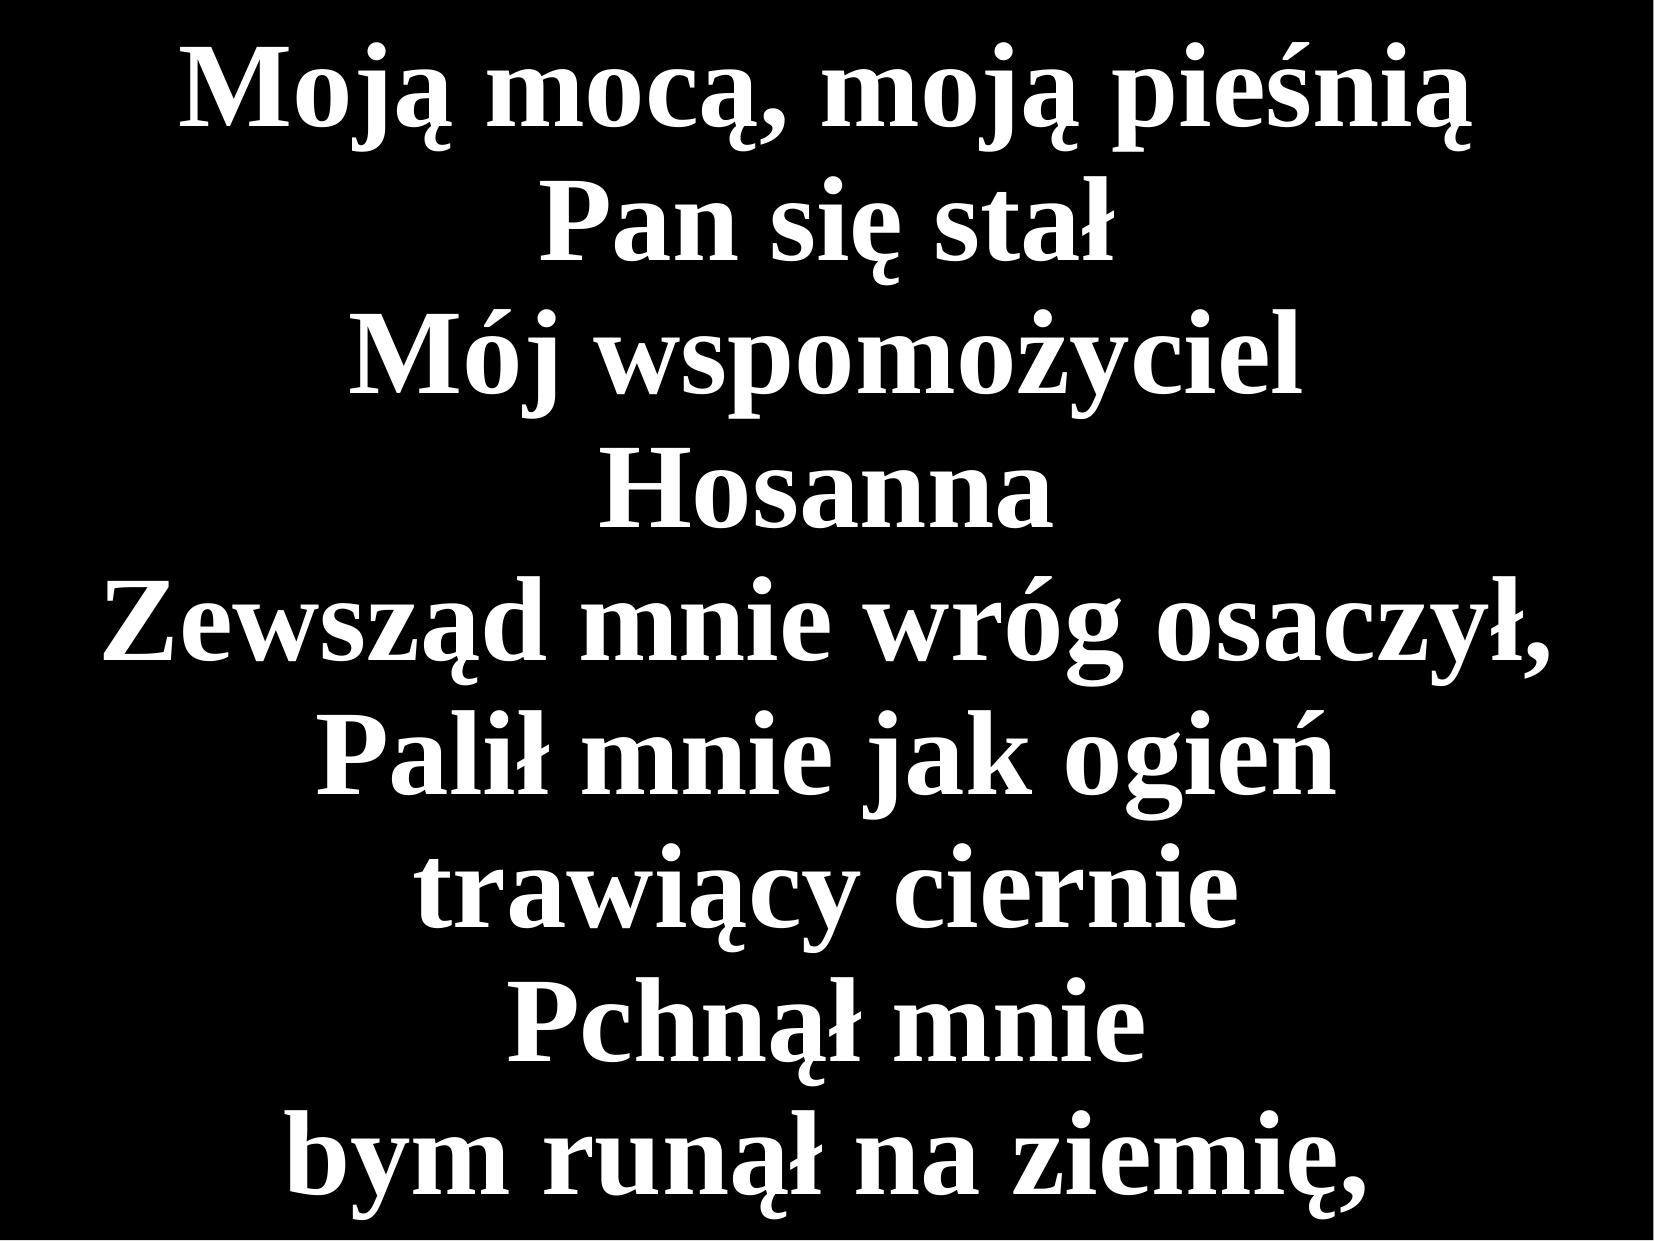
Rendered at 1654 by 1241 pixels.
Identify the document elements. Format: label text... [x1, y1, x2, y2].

title Moją mocą, moją pieśnią Pan się stał Mój wspomożyciel Hosanna Zewsząd mnie wróg osaczył, Palił mnie jak ogień trawiący ciernie Pchnął mnie bym runął na ziemię, [0, 0, 1654, 1241]
